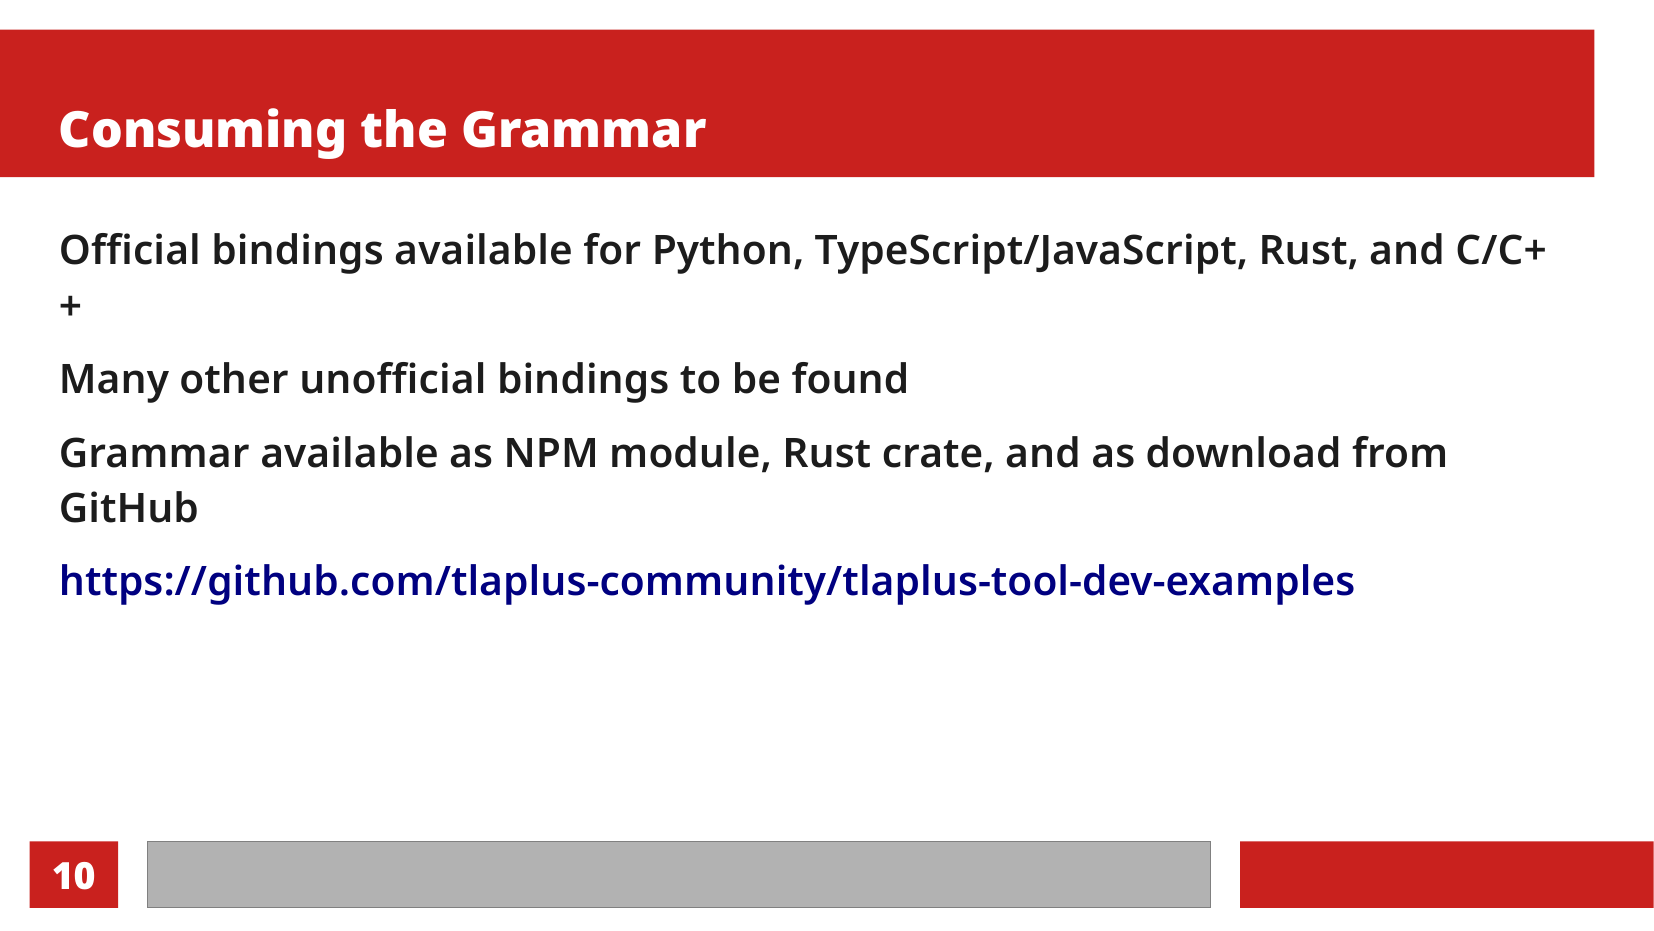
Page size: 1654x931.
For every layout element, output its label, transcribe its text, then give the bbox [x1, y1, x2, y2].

title Consuming the Grammar [59, 44, 1595, 163]
list Official bindings available for Python, TypeScript/JavaScript, Rust, and C/C++ Many other unofficial bindings to be found Grammar available as NPM module, Rust crate, and as download from GitHub https://github.com/tlaplus-community/tlaplus-tool-dev-examples [59, 221, 1565, 798]
